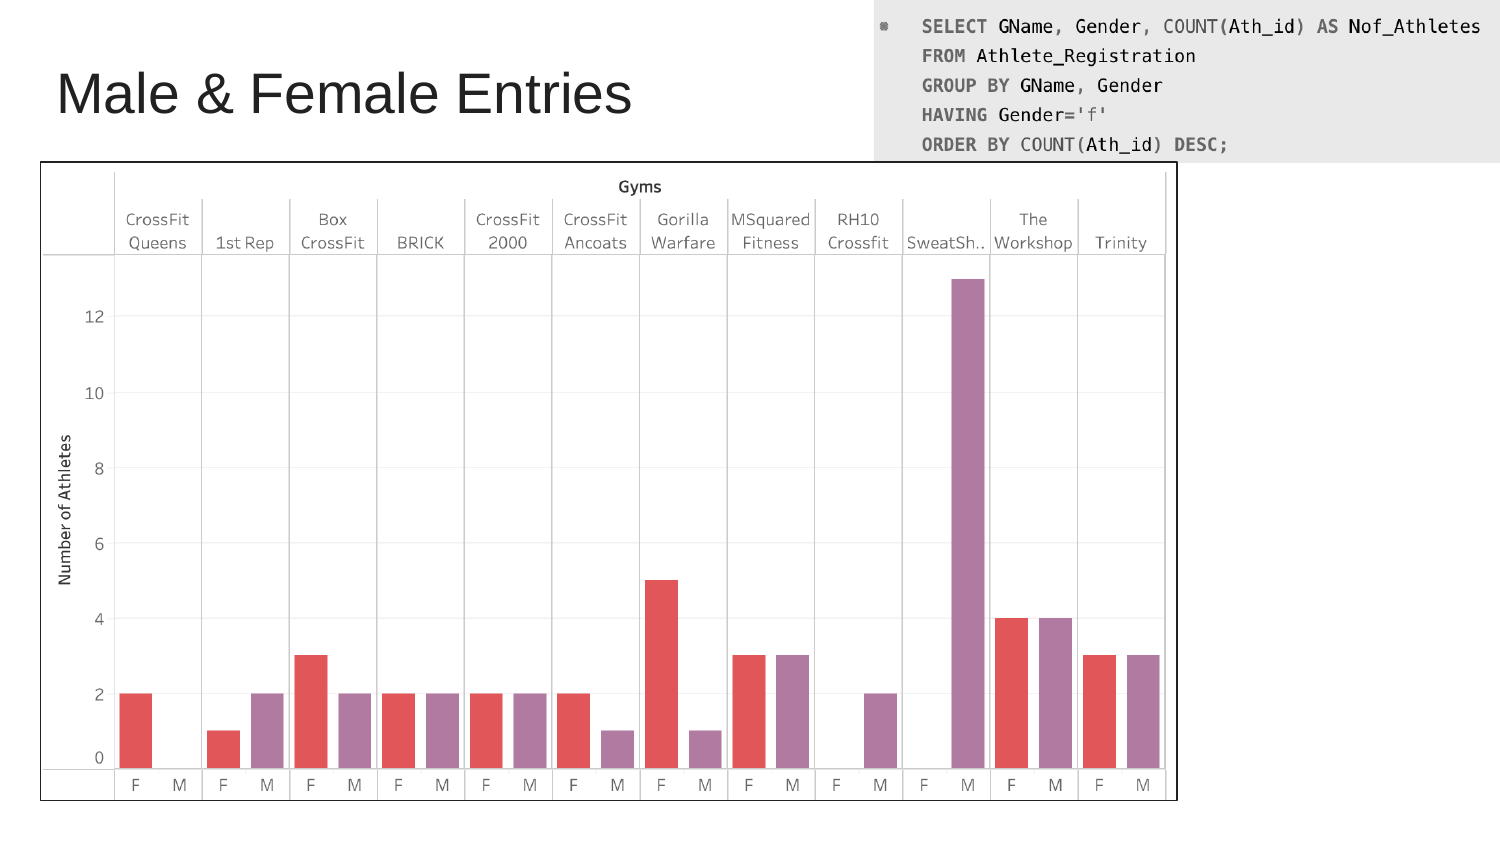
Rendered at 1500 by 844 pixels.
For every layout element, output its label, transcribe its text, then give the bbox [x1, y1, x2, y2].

title Male & Female Entries [41, 46, 668, 141]
picture [873, 0, 1500, 163]
picture [41, 162, 1177, 800]
